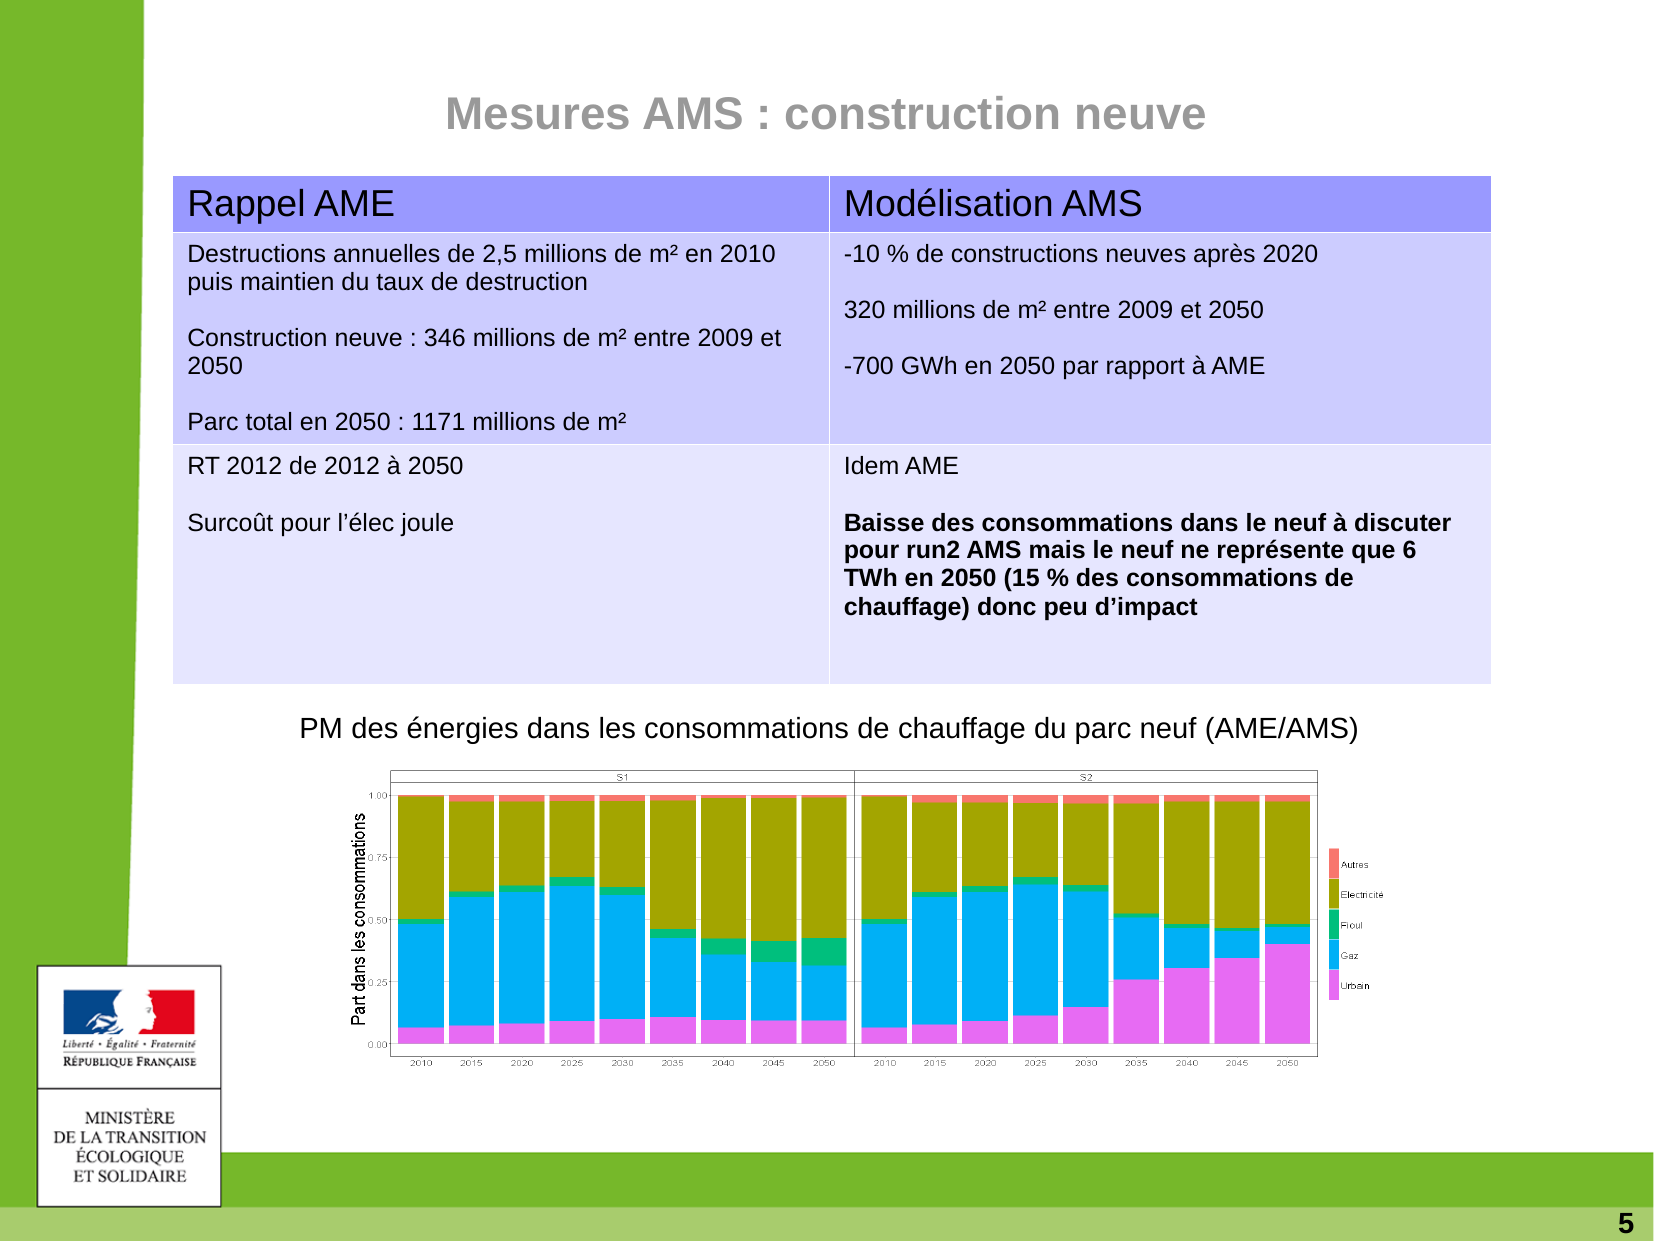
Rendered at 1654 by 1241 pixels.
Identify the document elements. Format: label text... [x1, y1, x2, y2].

text_box PM des énergies dans les consommations de chauffage du parc neuf (AME/AMS) [284, 704, 1380, 794]
table_cell Idem AME Baisse des consommations dans le neuf à discuter pour run2 AMS mais le neuf ne représente que 6 TWh en 2050 (15 % des consommations de chauffage) donc peu d’impact [830, 445, 1491, 684]
table_cell -10 % de constructions neuves après 2020 320 millions de m² entre 2009 et 2050 -700 GWh en 2050 par rapport à AME [830, 233, 1491, 444]
picture [0, 0, 1654, 1241]
table_cell Destructions annuelles de 2,5 millions de m² en 2010 puis maintien du taux de destruction Construction neuve : 346 millions de m² entre 2009 et 2050 Parc total en 2050 : 1171 millions de m² [173, 233, 829, 444]
title Mesures AMS : construction neuve [82, 49, 1571, 178]
table_header Rappel AME [173, 176, 829, 232]
table_header Modélisation AMS [830, 176, 1491, 232]
table_cell RT 2012 de 2012 à 2050 Surcoût pour l’élec joule [173, 445, 829, 684]
